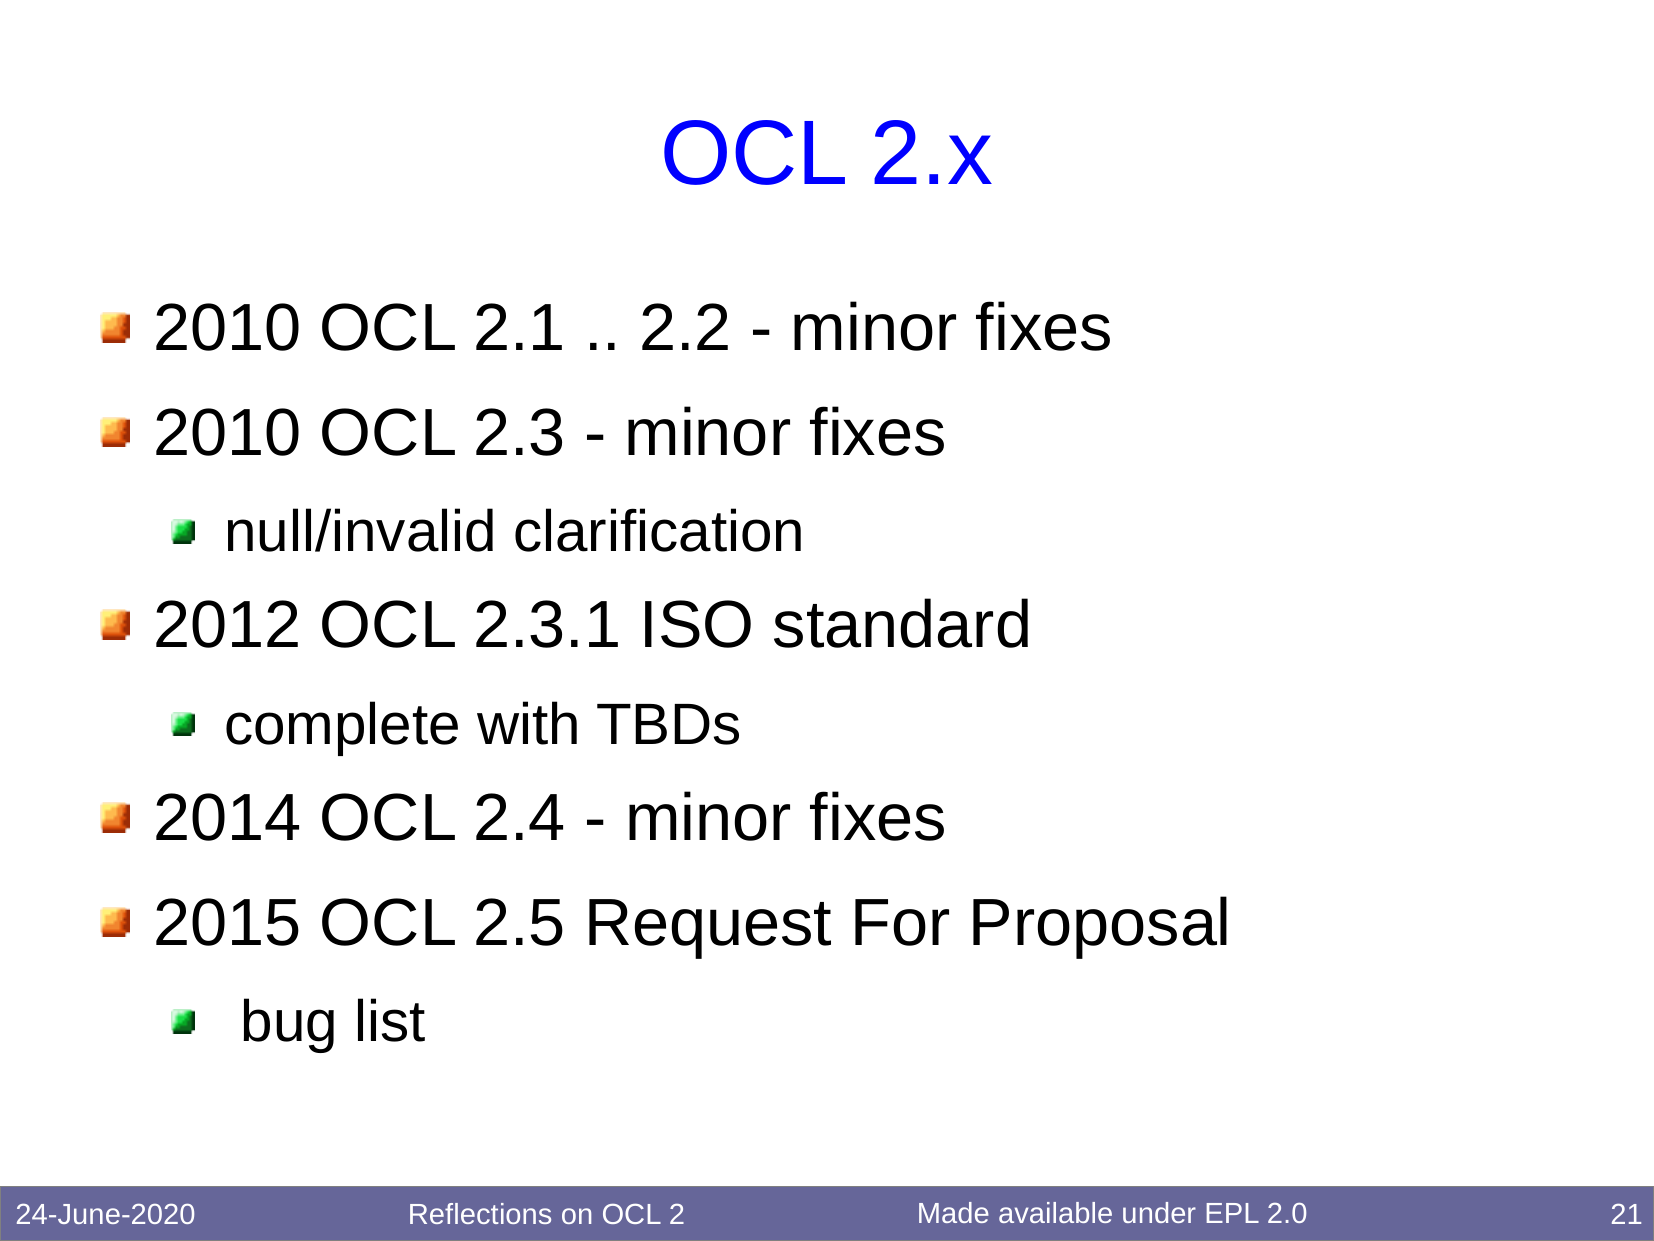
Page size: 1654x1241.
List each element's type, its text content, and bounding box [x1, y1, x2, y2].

list 2010 OCL 2.1 .. 2.2 - minor fixes 2010 OCL 2.3 - minor fixes null/invalid clarification 2012 OCL 2.3.1 ISO standard complete with TBDs 2014 OCL 2.4 - minor fixes 2015 OCL 2.5 Request For Proposal bug list [82, 290, 1571, 1055]
title OCL 2.x [82, 49, 1571, 257]
